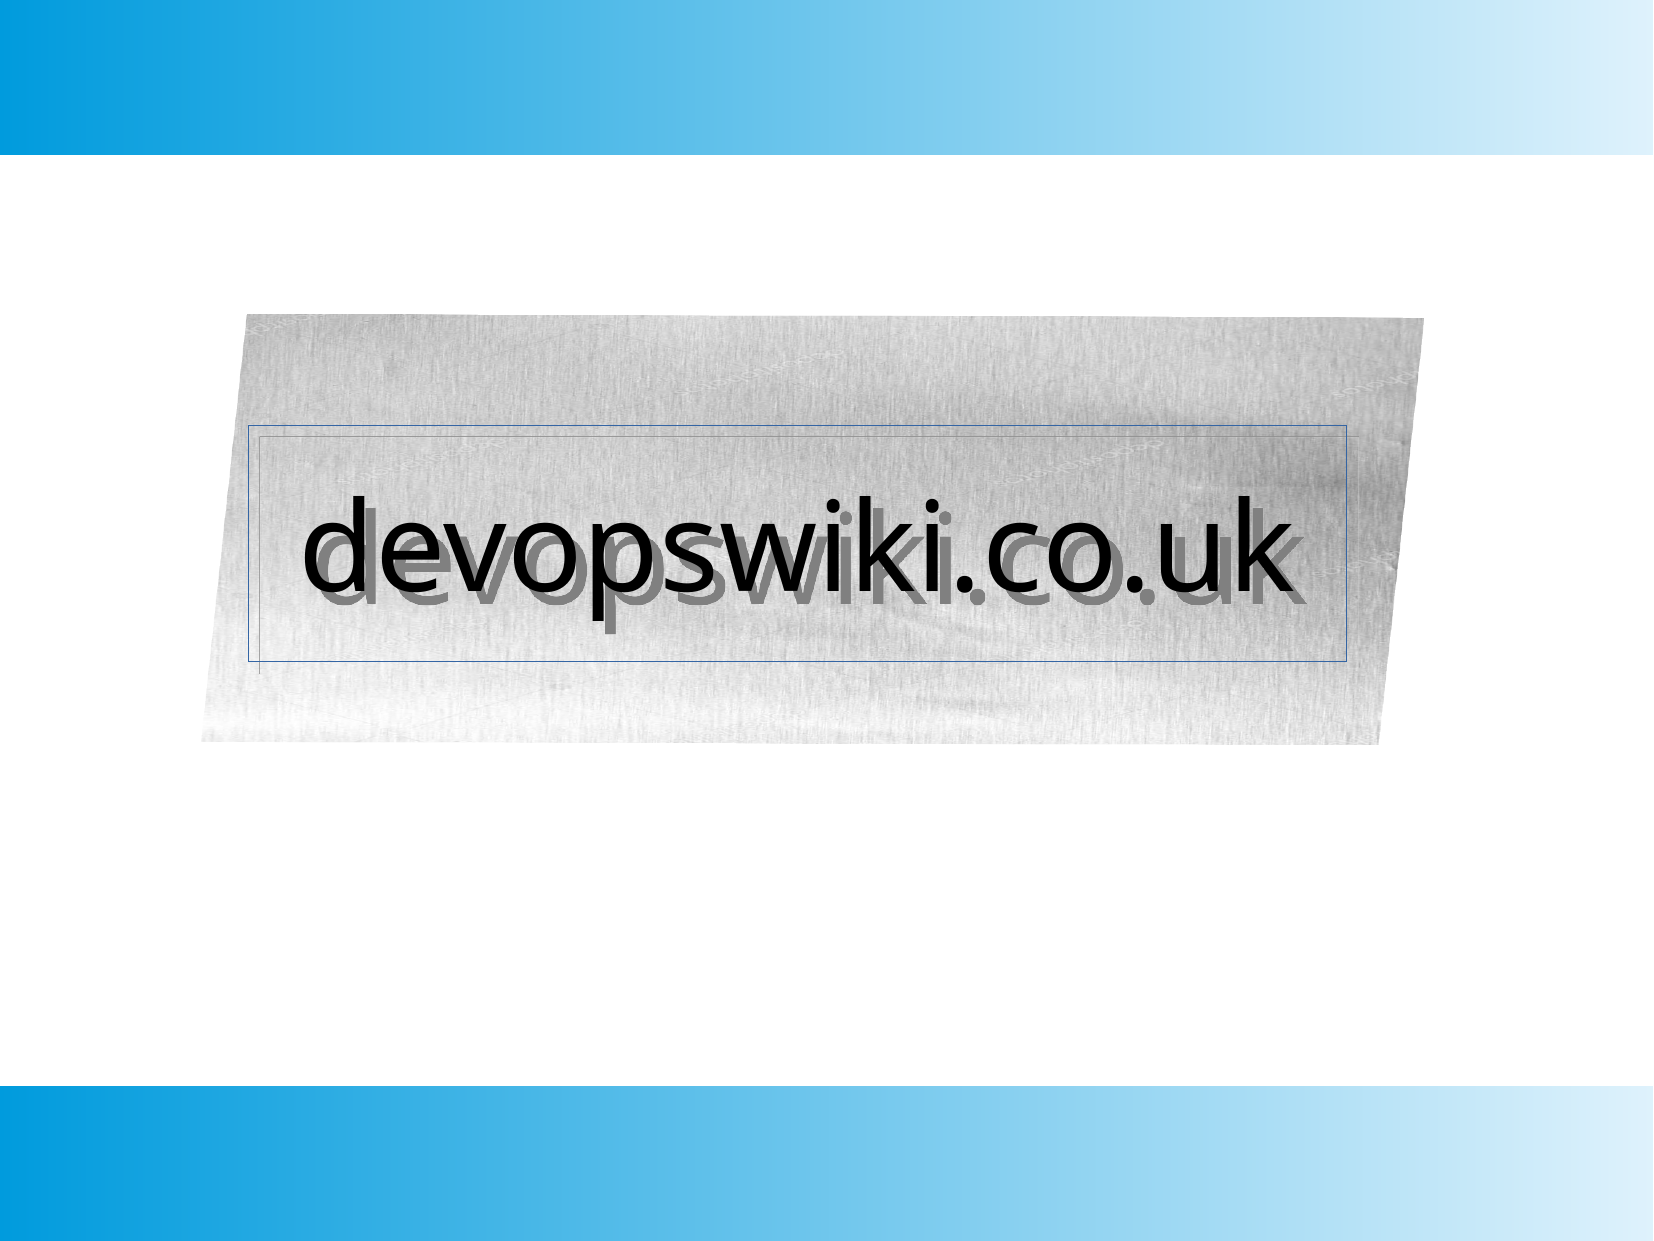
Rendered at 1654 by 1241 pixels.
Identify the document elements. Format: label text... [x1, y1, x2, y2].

text_box devopswiki.co.uk [248, 425, 1347, 662]
picture [200, 313, 1424, 745]
